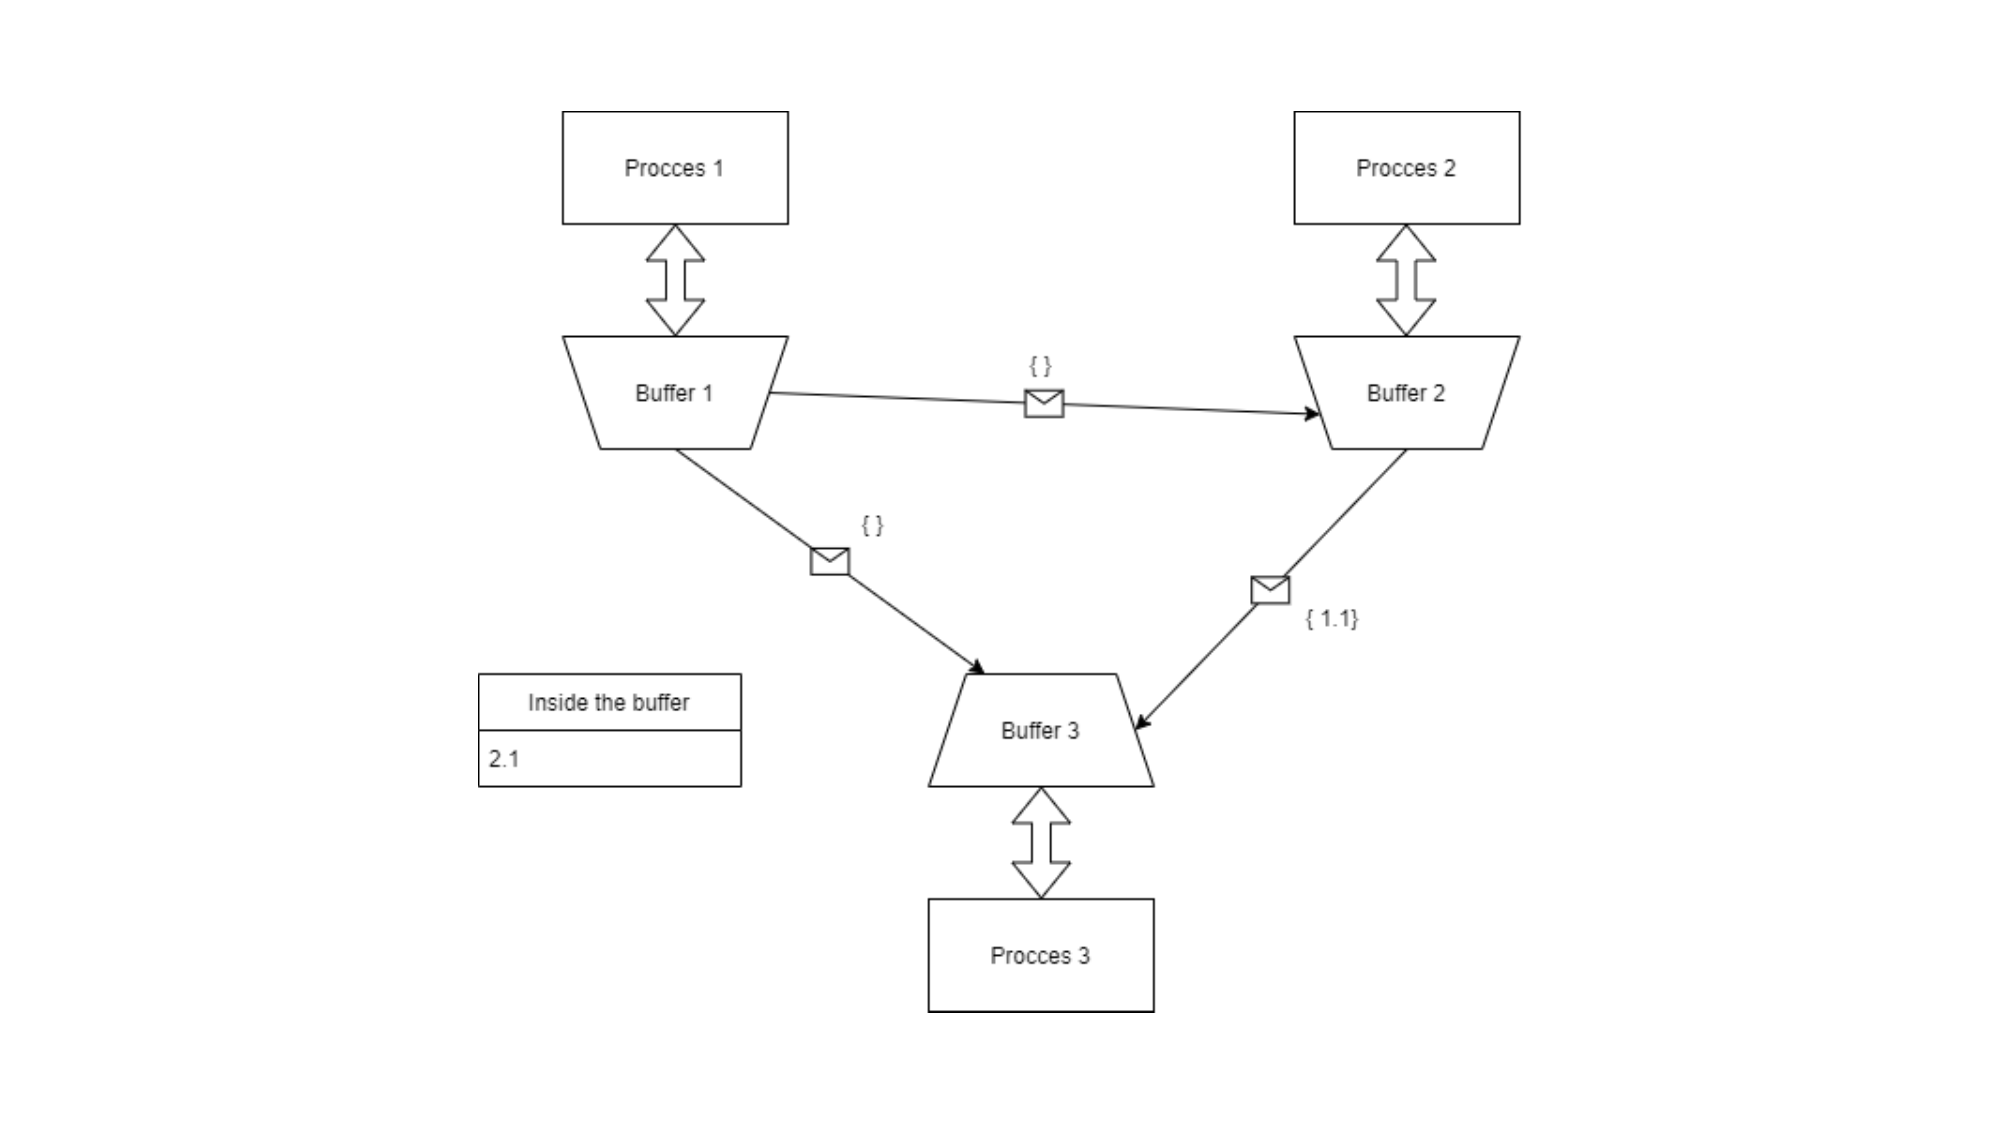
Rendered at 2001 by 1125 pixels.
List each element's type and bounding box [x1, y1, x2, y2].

picture [478, 111, 1523, 1013]
